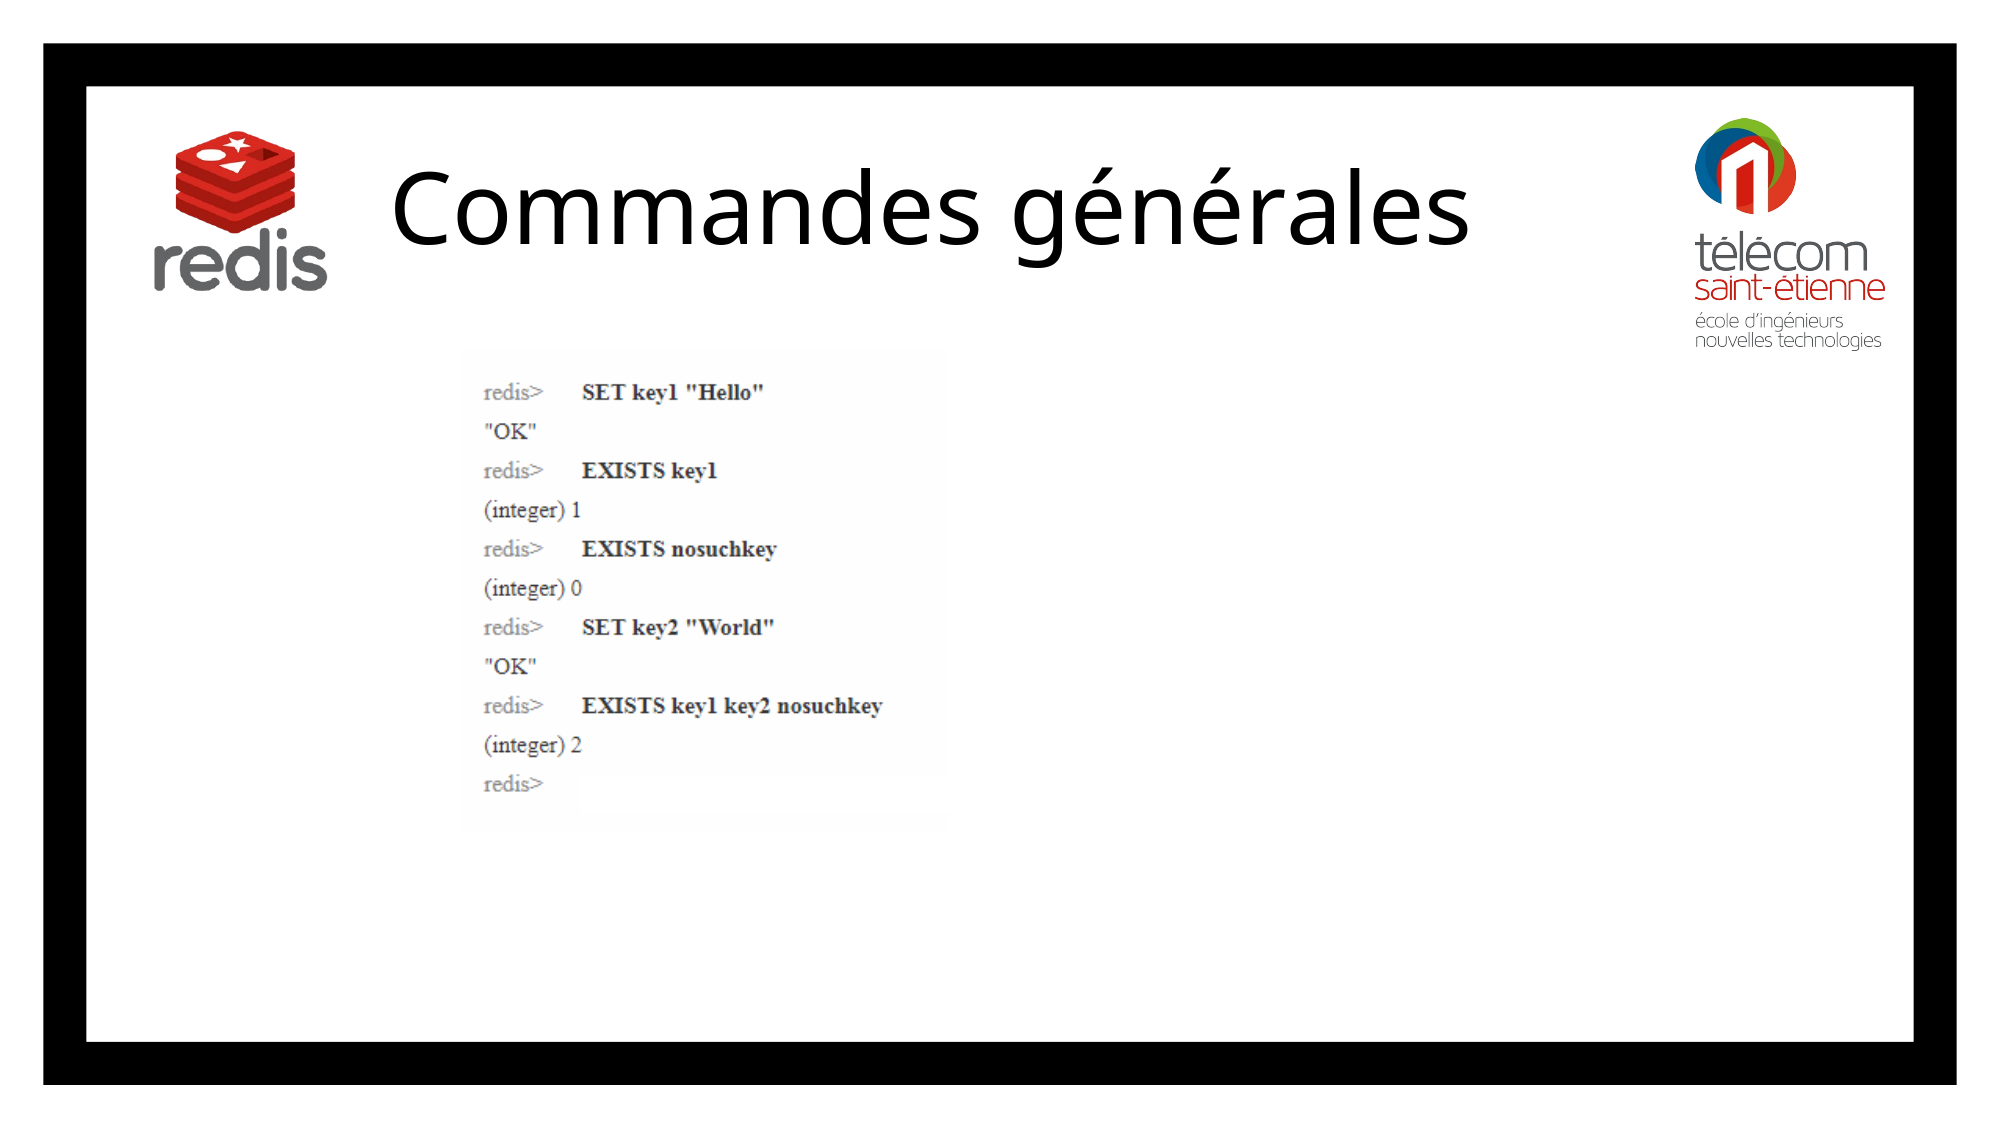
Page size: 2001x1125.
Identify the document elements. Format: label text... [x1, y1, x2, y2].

picture [462, 350, 949, 831]
picture [1715, 134, 1730, 138]
picture [129, 116, 351, 304]
title Commandes générales [369, 138, 1849, 304]
picture [1695, 118, 1885, 351]
